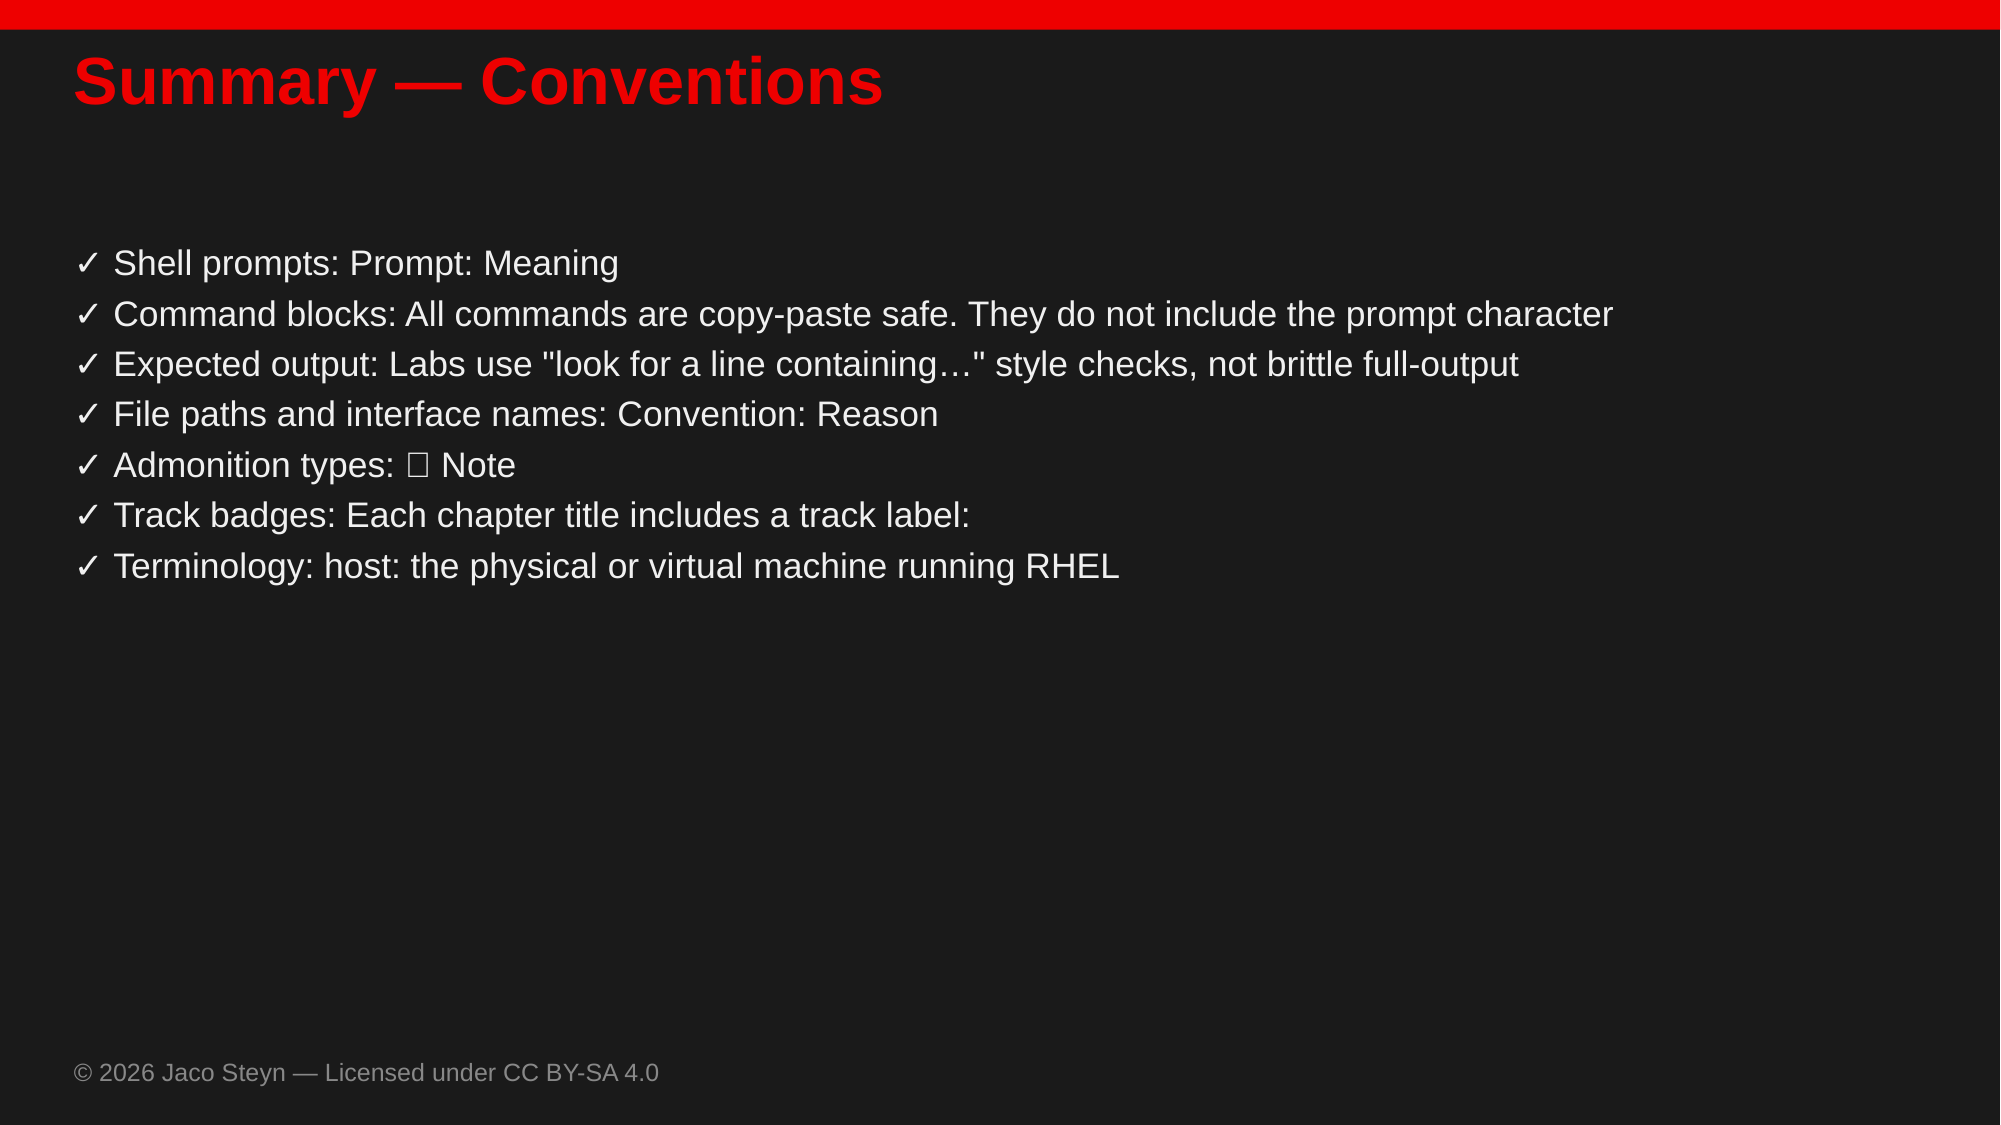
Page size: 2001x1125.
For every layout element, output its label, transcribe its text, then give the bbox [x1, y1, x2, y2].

text_box © 2026 Jaco Steyn — Licensed under CC BY-SA 4.0 [59, 1051, 1942, 1093]
text_box [0, 0, 2001, 30]
text_box Summary — Conventions [59, 36, 1942, 208]
text_box ✓ Shell prompts: Prompt: Meaning ✓ Command blocks: All commands are copy-paste safe. They do not include the prompt character ✓ Expected output: Labs use "look for a line containing…" style checks, not brittle full-output ✓ File paths and interface names: Convention: Reason ✓ Admonition types: 📝 Note ✓ Track badges: Each chapter title includes a track label: ✓ Terminology: host: the physical or virtual machine running RHEL [59, 236, 1942, 1037]
